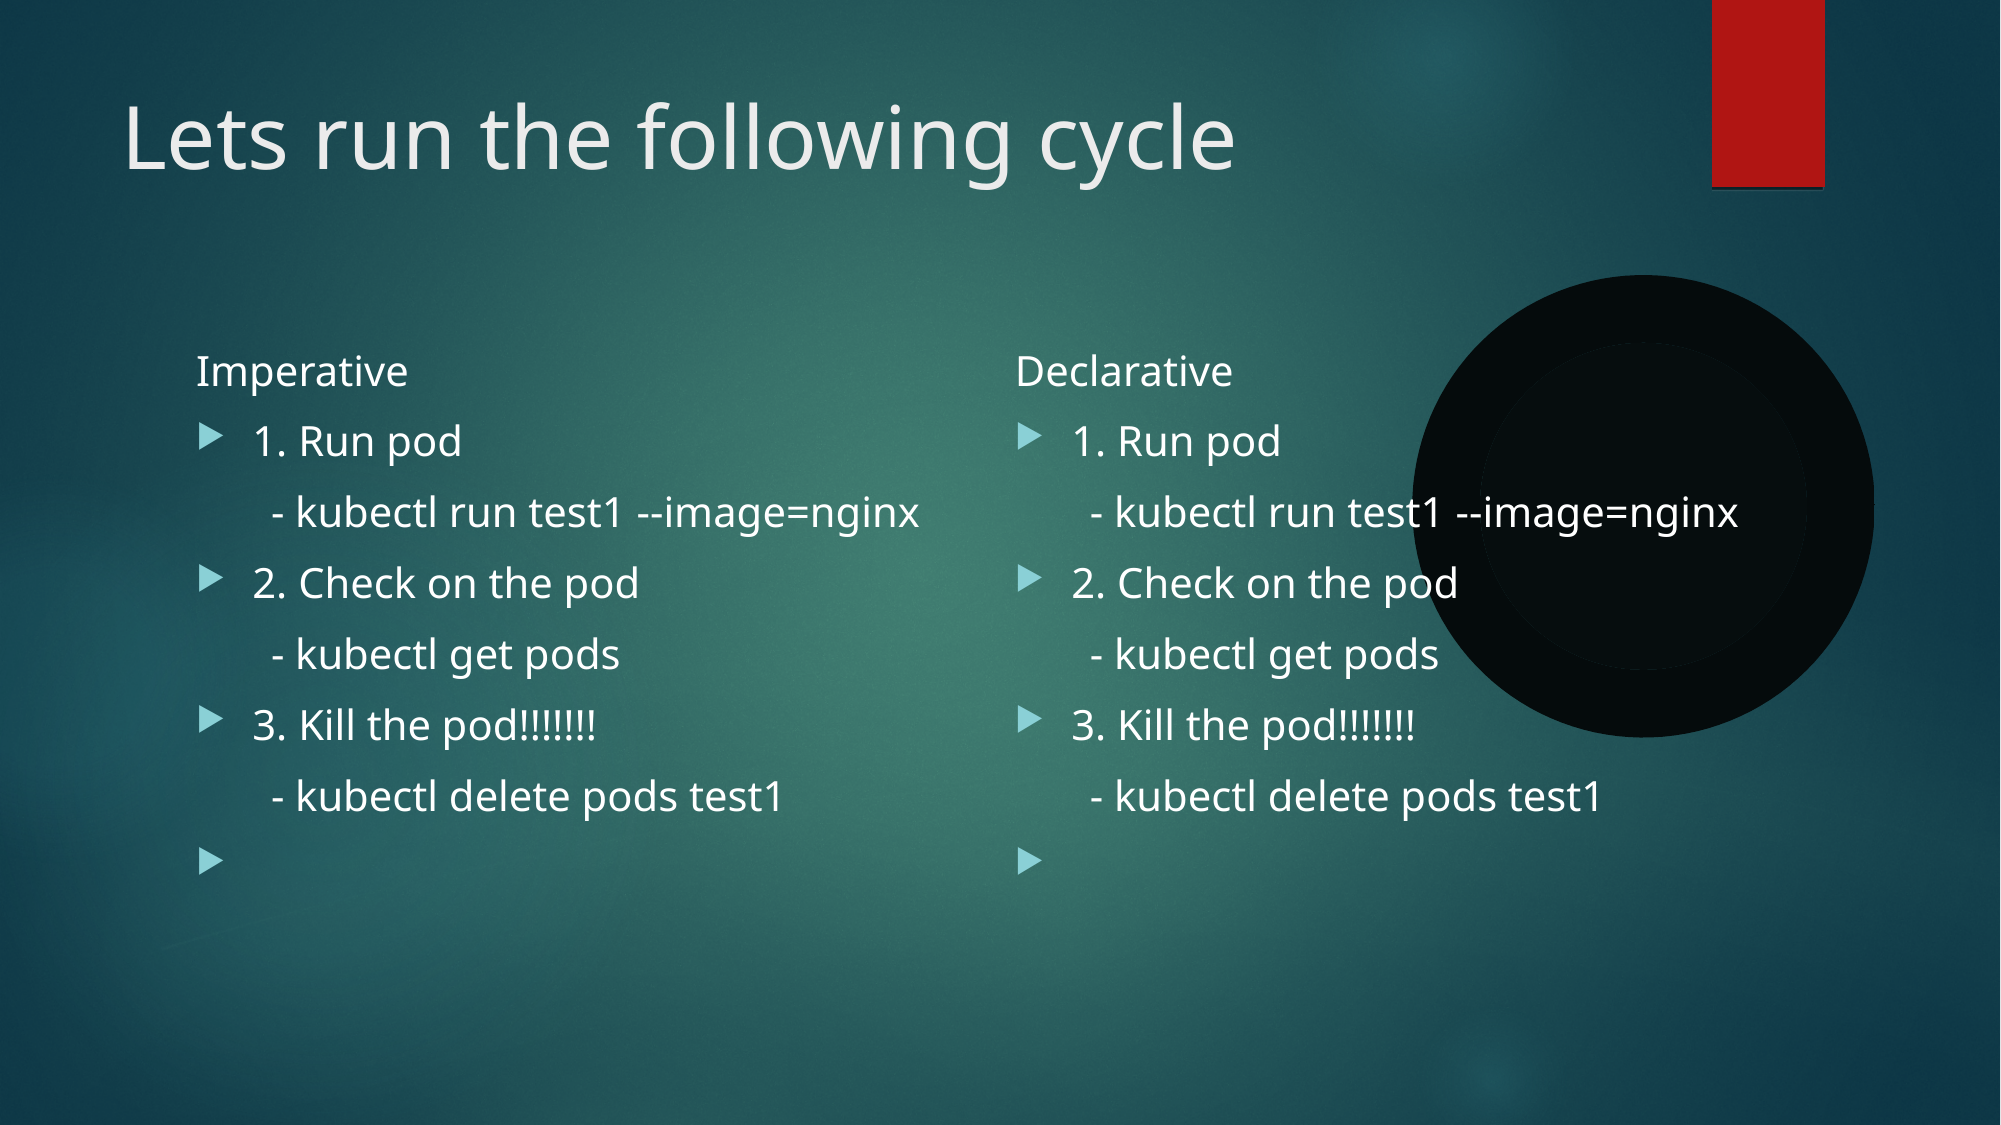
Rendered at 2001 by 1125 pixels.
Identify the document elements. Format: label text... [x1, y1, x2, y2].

text_box Declarative 1. Run pod - kubectl run test1 --image=nginx 2. Check on the pod - kubectl get pods 3. Kill the pod!!!!!!! - kubectl delete pods test1 [999, 336, 1791, 1113]
title Lets run the following cycle [106, 74, 1649, 305]
list Imperative 1. Run pod - kubectl run test1 --image=nginx 2. Check on the pod - kubectl get pods 3. Kill the pod!!!!!!! - kubectl delete pods test1 [181, 336, 972, 1026]
